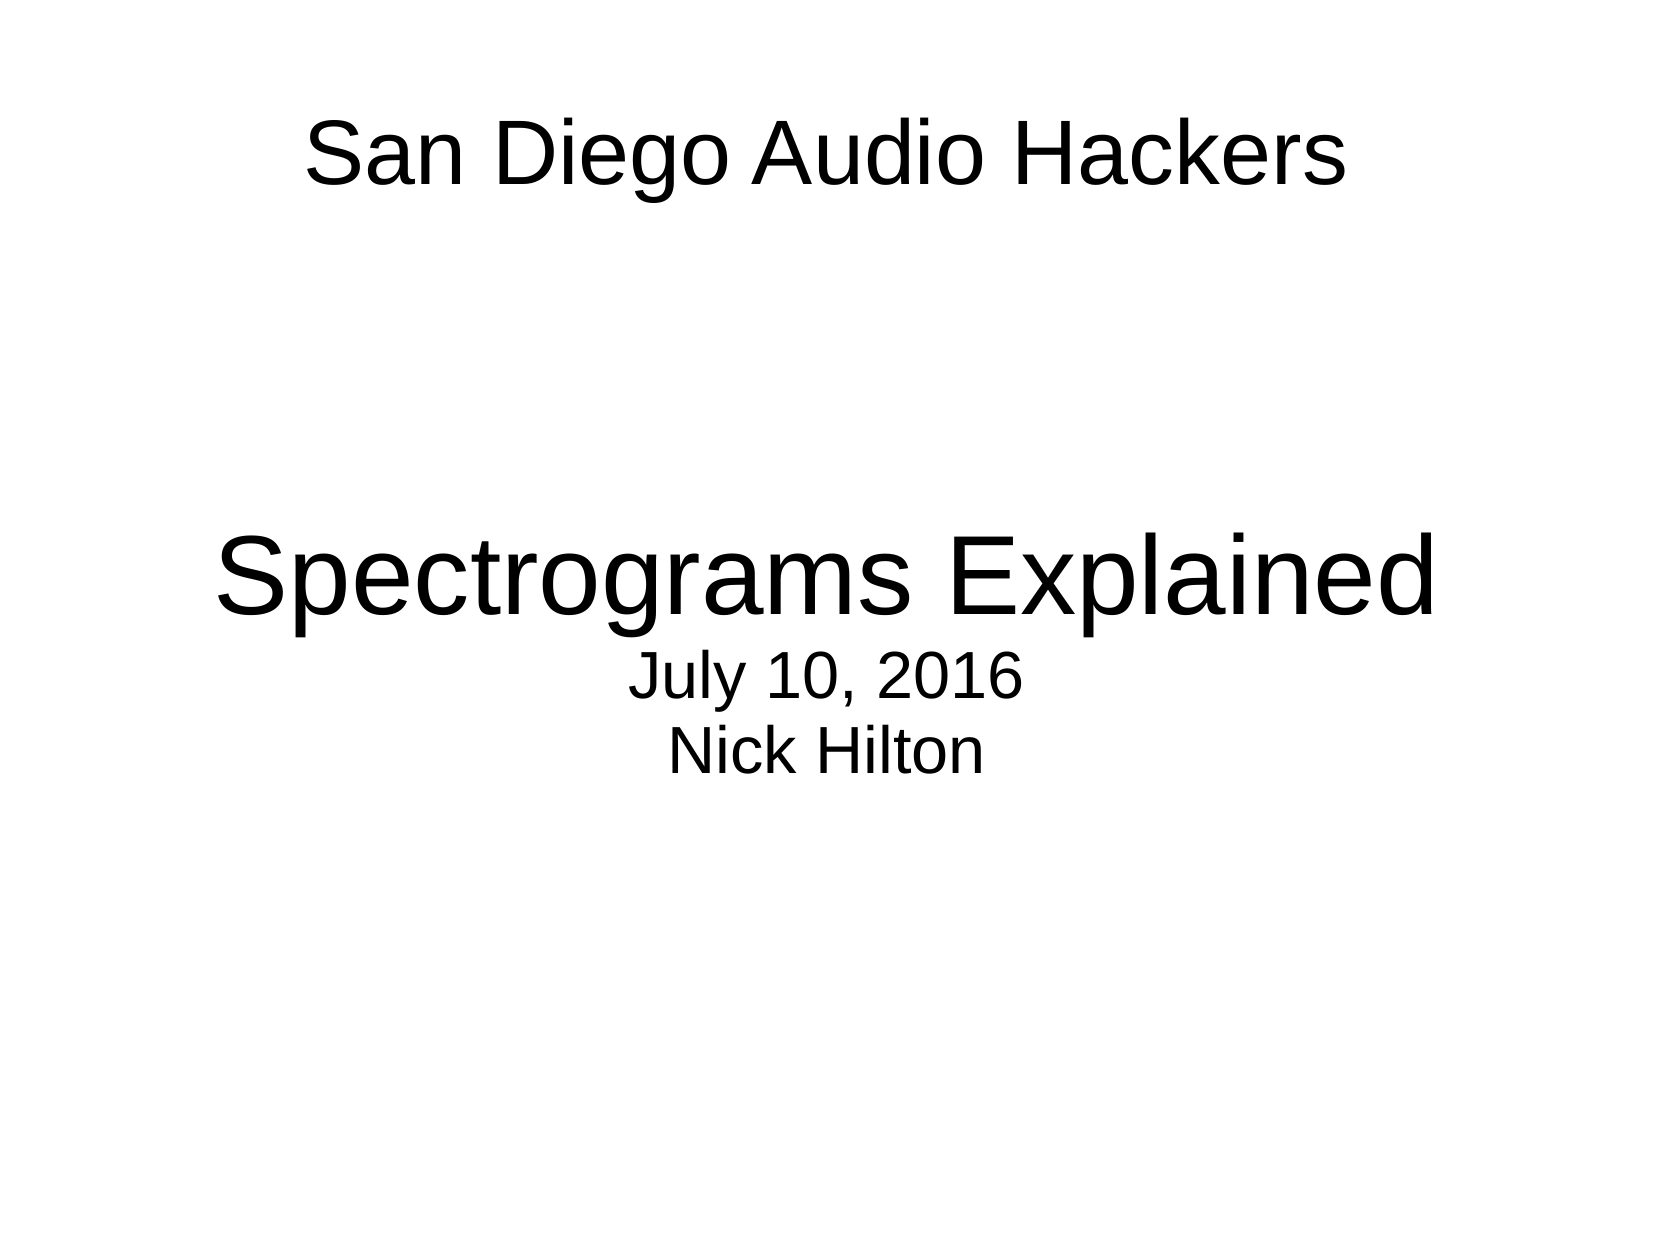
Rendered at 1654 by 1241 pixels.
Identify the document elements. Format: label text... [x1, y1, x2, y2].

subtitle Spectrograms Explained July 10, 2016 Nick Hilton [82, 290, 1571, 1010]
title San Diego Audio Hackers [82, 49, 1571, 257]
